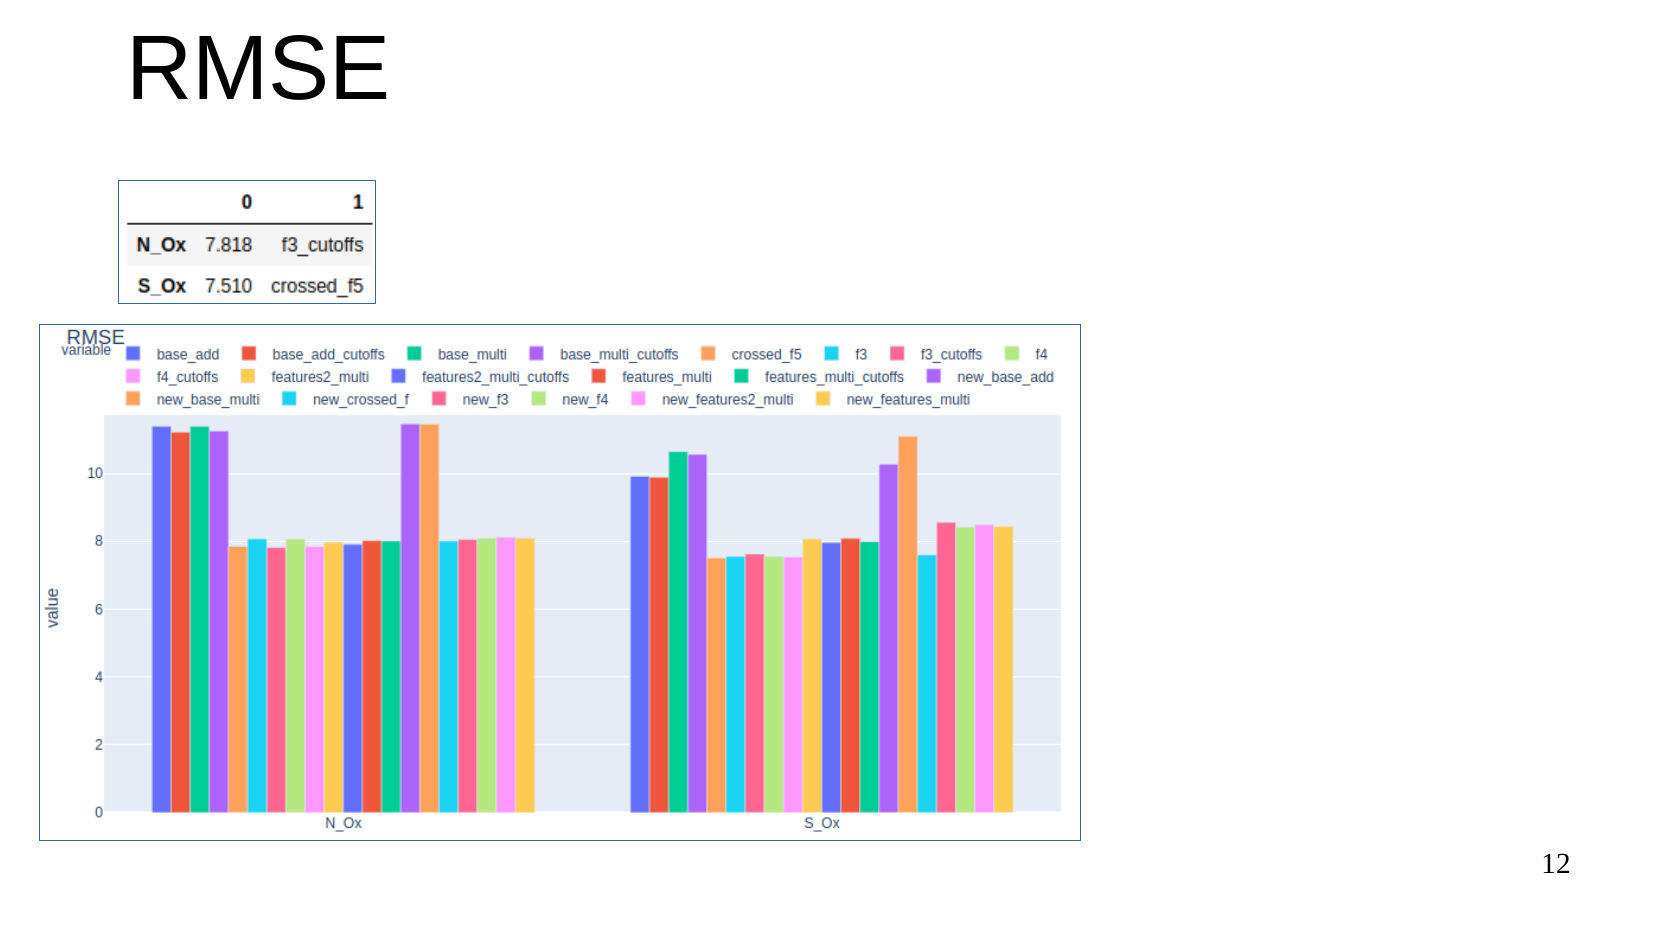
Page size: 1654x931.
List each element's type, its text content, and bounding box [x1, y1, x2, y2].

title RMSE [7, 11, 511, 125]
picture [118, 179, 376, 304]
picture [39, 324, 1081, 841]
